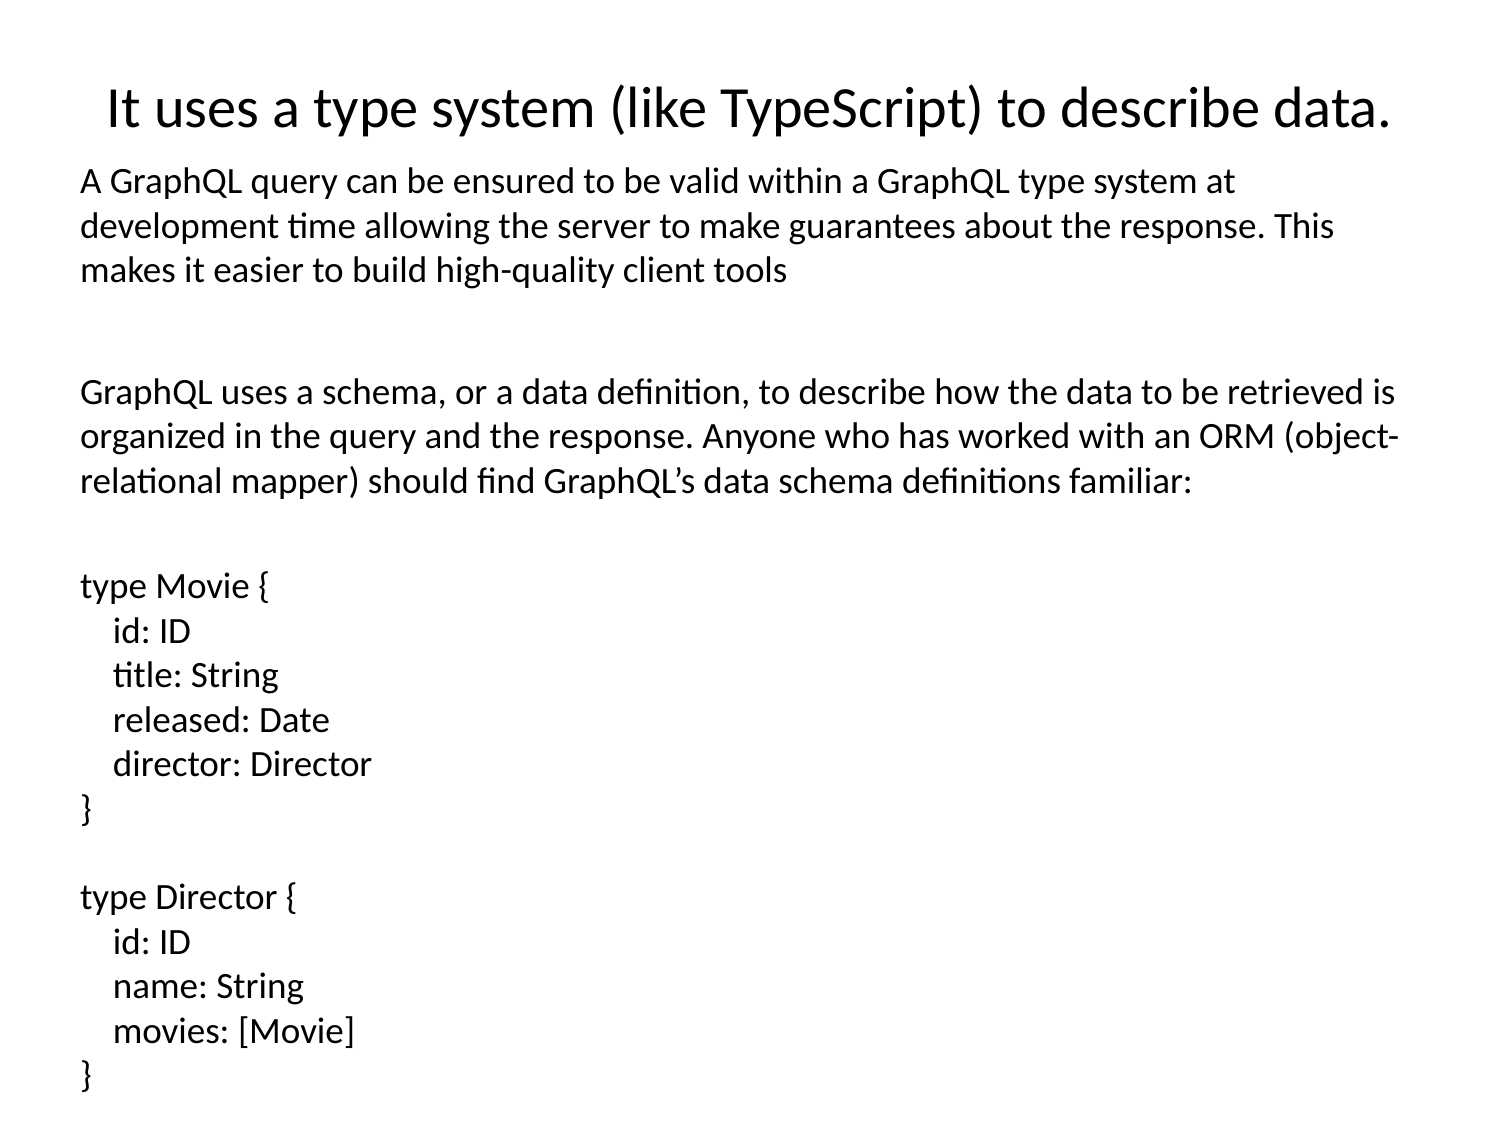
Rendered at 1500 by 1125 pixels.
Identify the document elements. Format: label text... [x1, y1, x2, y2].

list A GraphQL query can be ensured to be valid within a GraphQL type system at development time allowing the server to make guarantees about the response. This makes it easier to build high-quality client tools GraphQL uses a schema, or a data definition, to describe how the data to be retrieved is organized in the query and the response. Anyone who has worked with an ORM (object-relational mapper) should find GraphQL’s data schema definitions familiar: type Movie { id: ID title: String released: Date director: Director } type Director { id: ID name: String movies: [Movie] } [64, 149, 1426, 1106]
title It uses a type system (like TypeScript) to describe data. [75, 45, 1426, 149]
